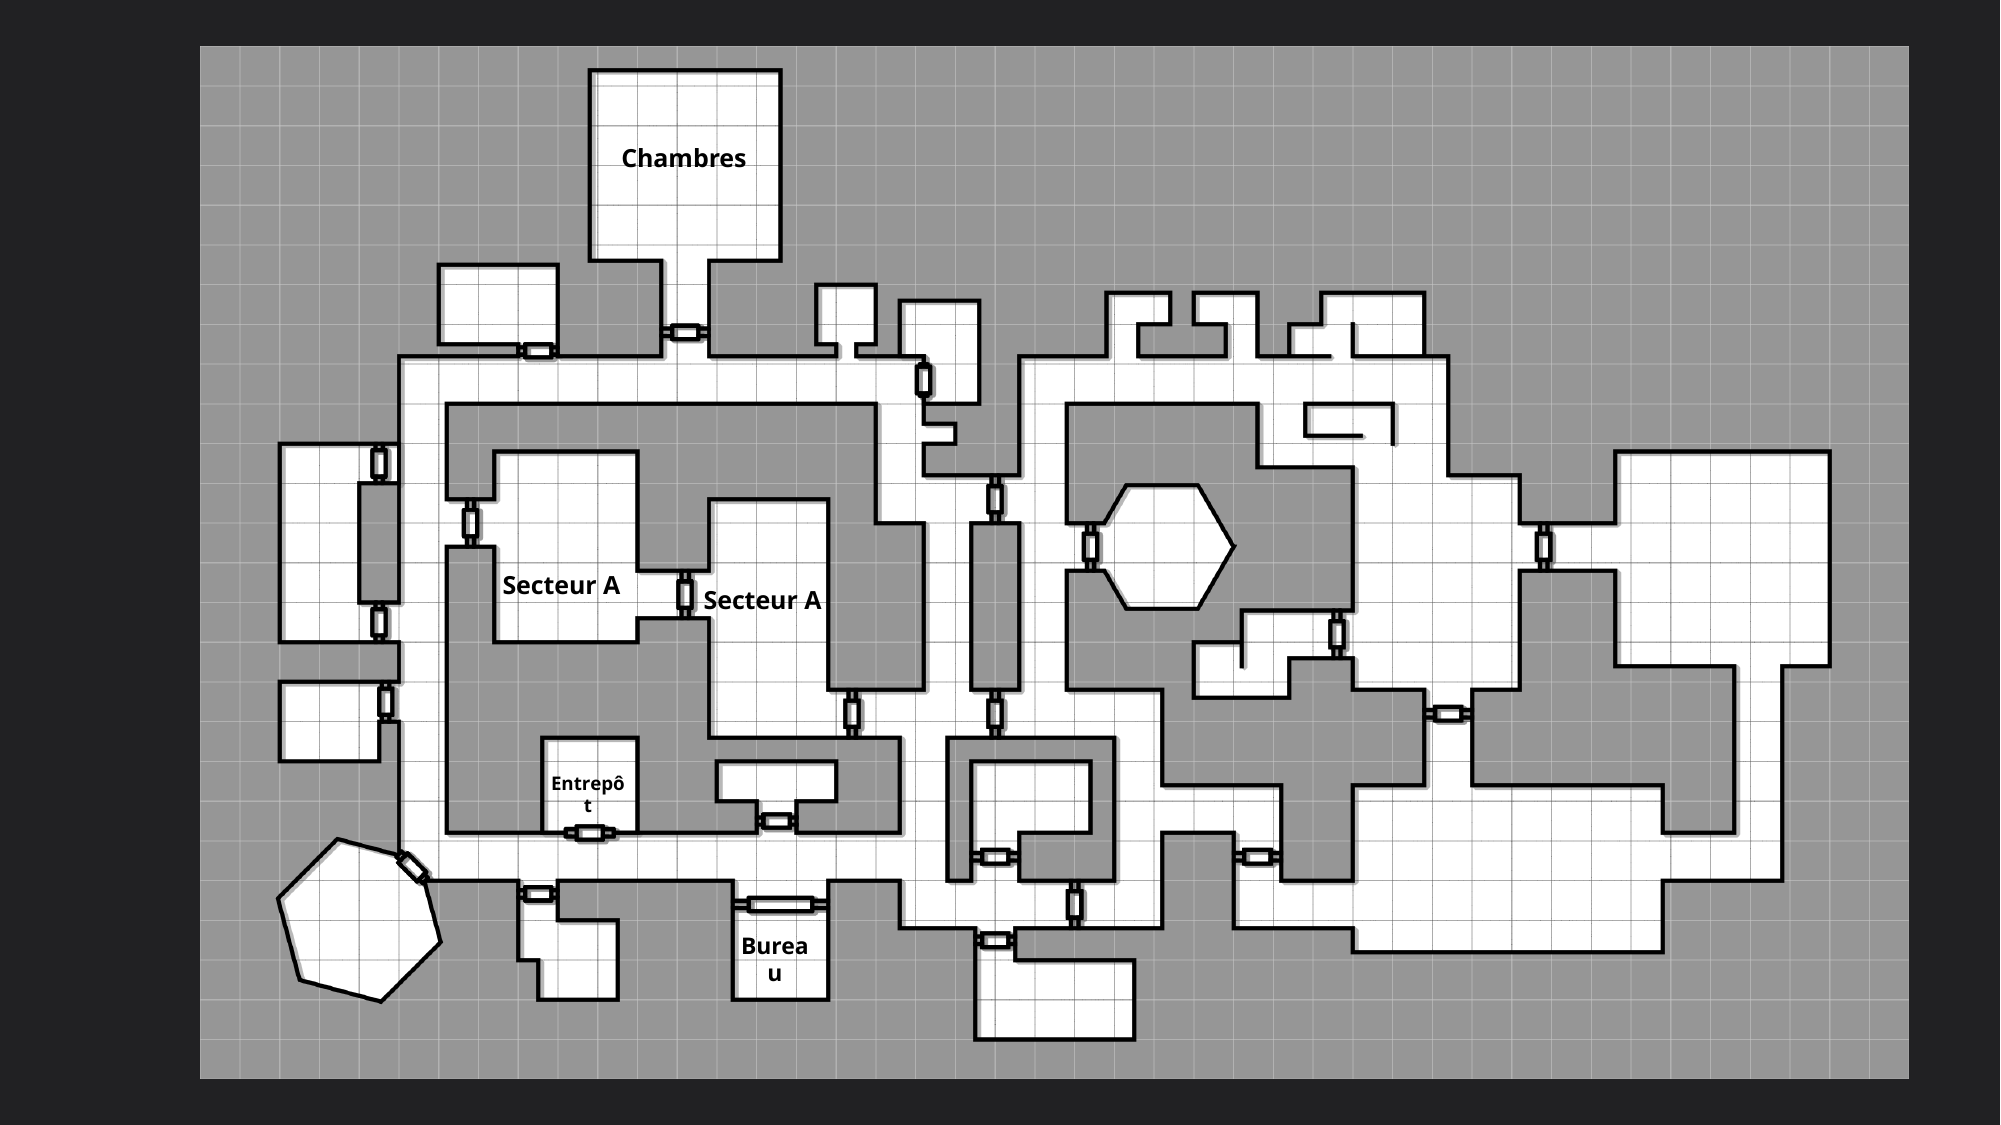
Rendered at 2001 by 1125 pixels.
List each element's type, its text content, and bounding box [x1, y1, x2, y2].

text_box Entrepôt [535, 763, 641, 802]
text_box Secteur A [483, 562, 641, 608]
picture [200, 46, 1909, 1079]
text_box Chambres [605, 135, 763, 181]
text_box Bureau [722, 923, 828, 967]
text_box [0, 0, 2000, 1125]
text_box Secteur A [684, 577, 842, 623]
